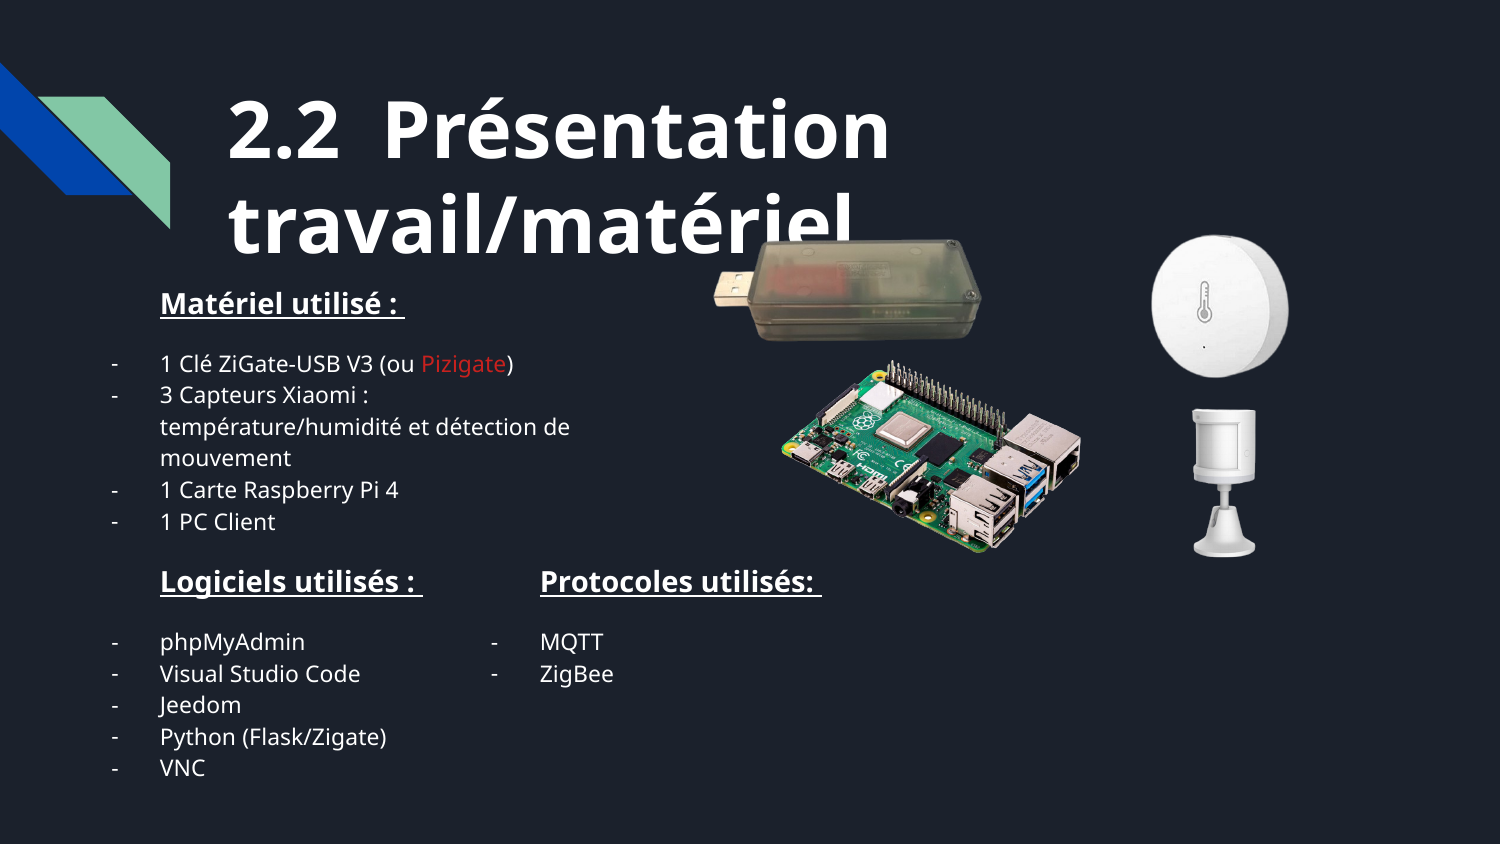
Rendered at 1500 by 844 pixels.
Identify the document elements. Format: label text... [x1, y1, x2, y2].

picture [1104, 218, 1338, 601]
text_box Protocoles utilisés: MQTT ZigBee [449, 548, 942, 702]
text_box Logiciels utilisés : phpMyAdmin Visual Studio Code Jeedom Python (Flask/Zigate) VNC [70, 548, 563, 797]
title 2.2 Présentation travail/matériel [212, 64, 1368, 215]
text_box Matériel utilisé : 1 Clé ZiGate-USB V3 (ou Pizigate) 3 Capteurs Xiaomi : température/humidité et détection de mouvement 1 Carte Raspberry Pi 4 1 PC Client [70, 270, 605, 548]
picture [704, 226, 1081, 553]
